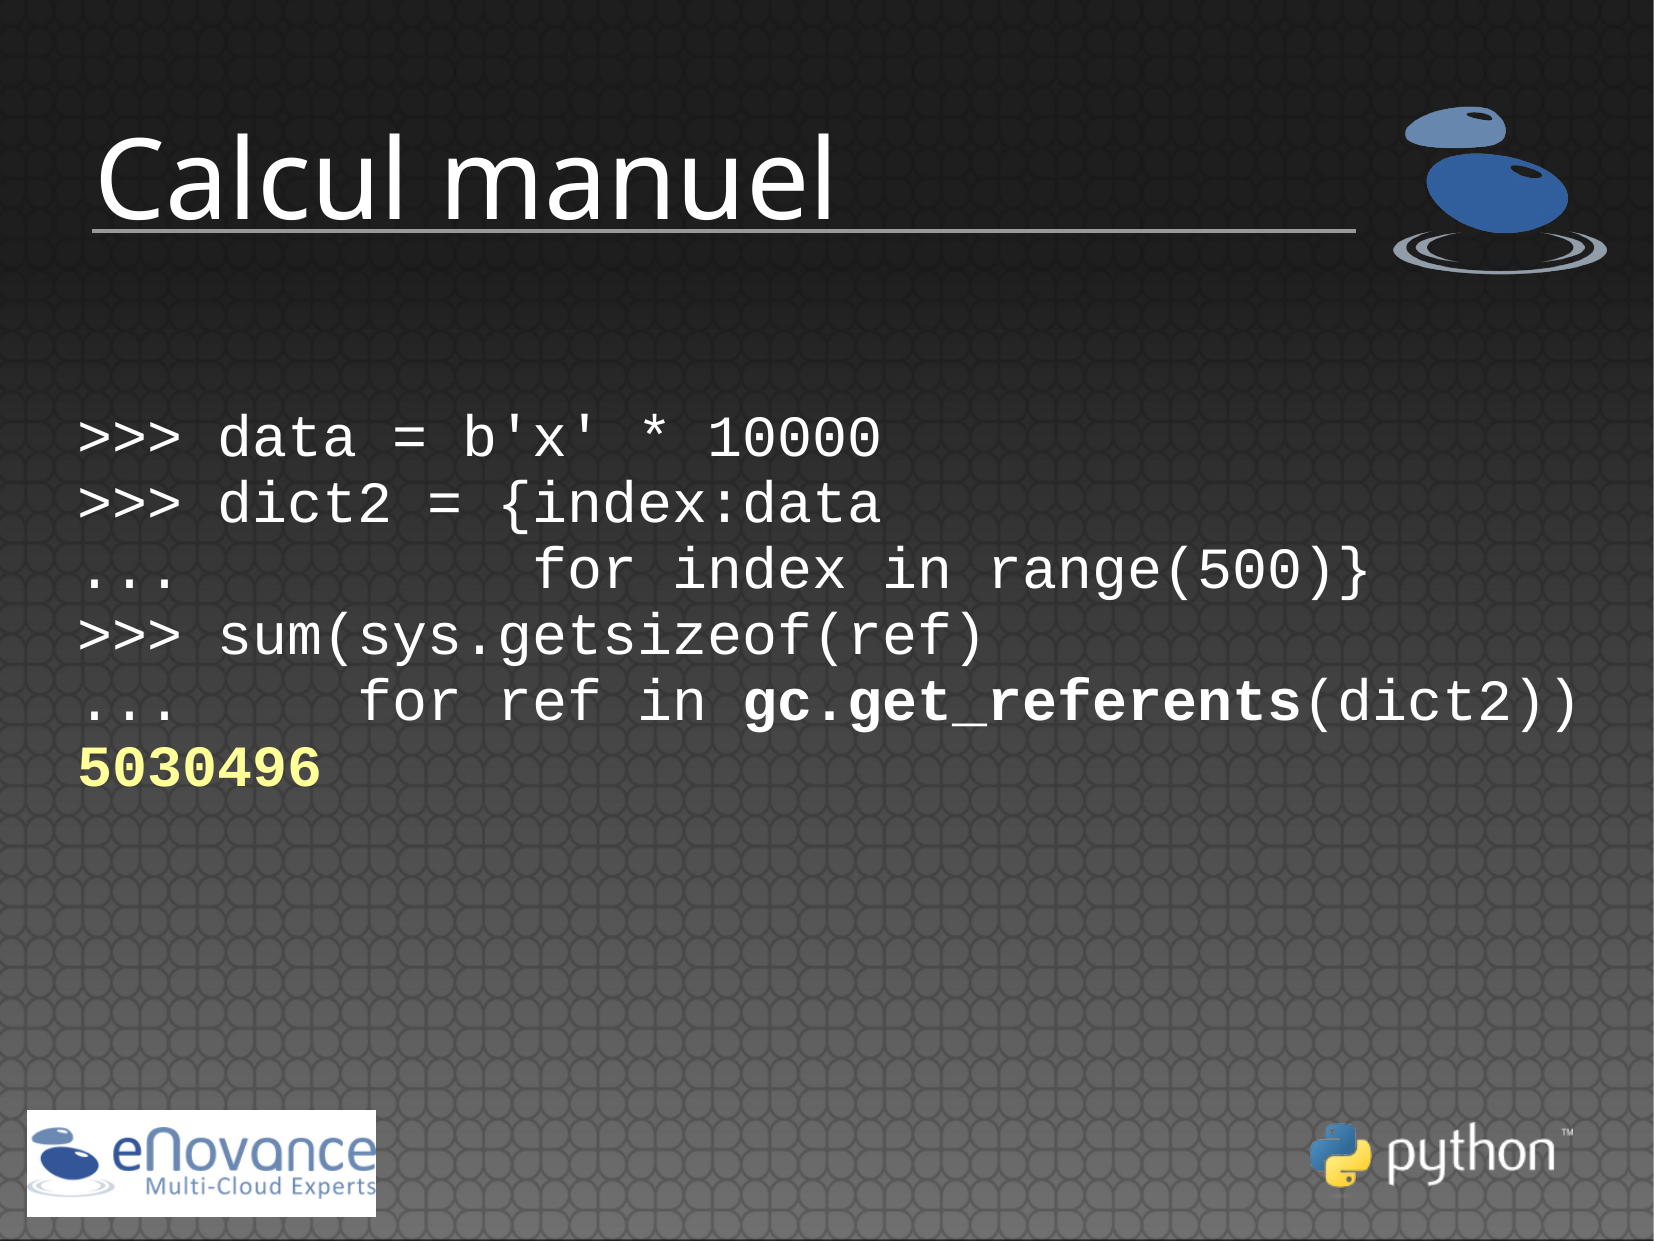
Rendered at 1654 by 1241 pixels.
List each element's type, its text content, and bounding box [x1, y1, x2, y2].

title Calcul manuel [94, 100, 1426, 251]
picture [0, 0, 1654, 1241]
list >>> data = b'x' * 10000 >>> dict2 = {index:data ... for index in range(500)} >>> sum(sys.getsizeof(ref) ... for ref in gc.get_referents(dict2)) 5030496 [77, 408, 1600, 1096]
